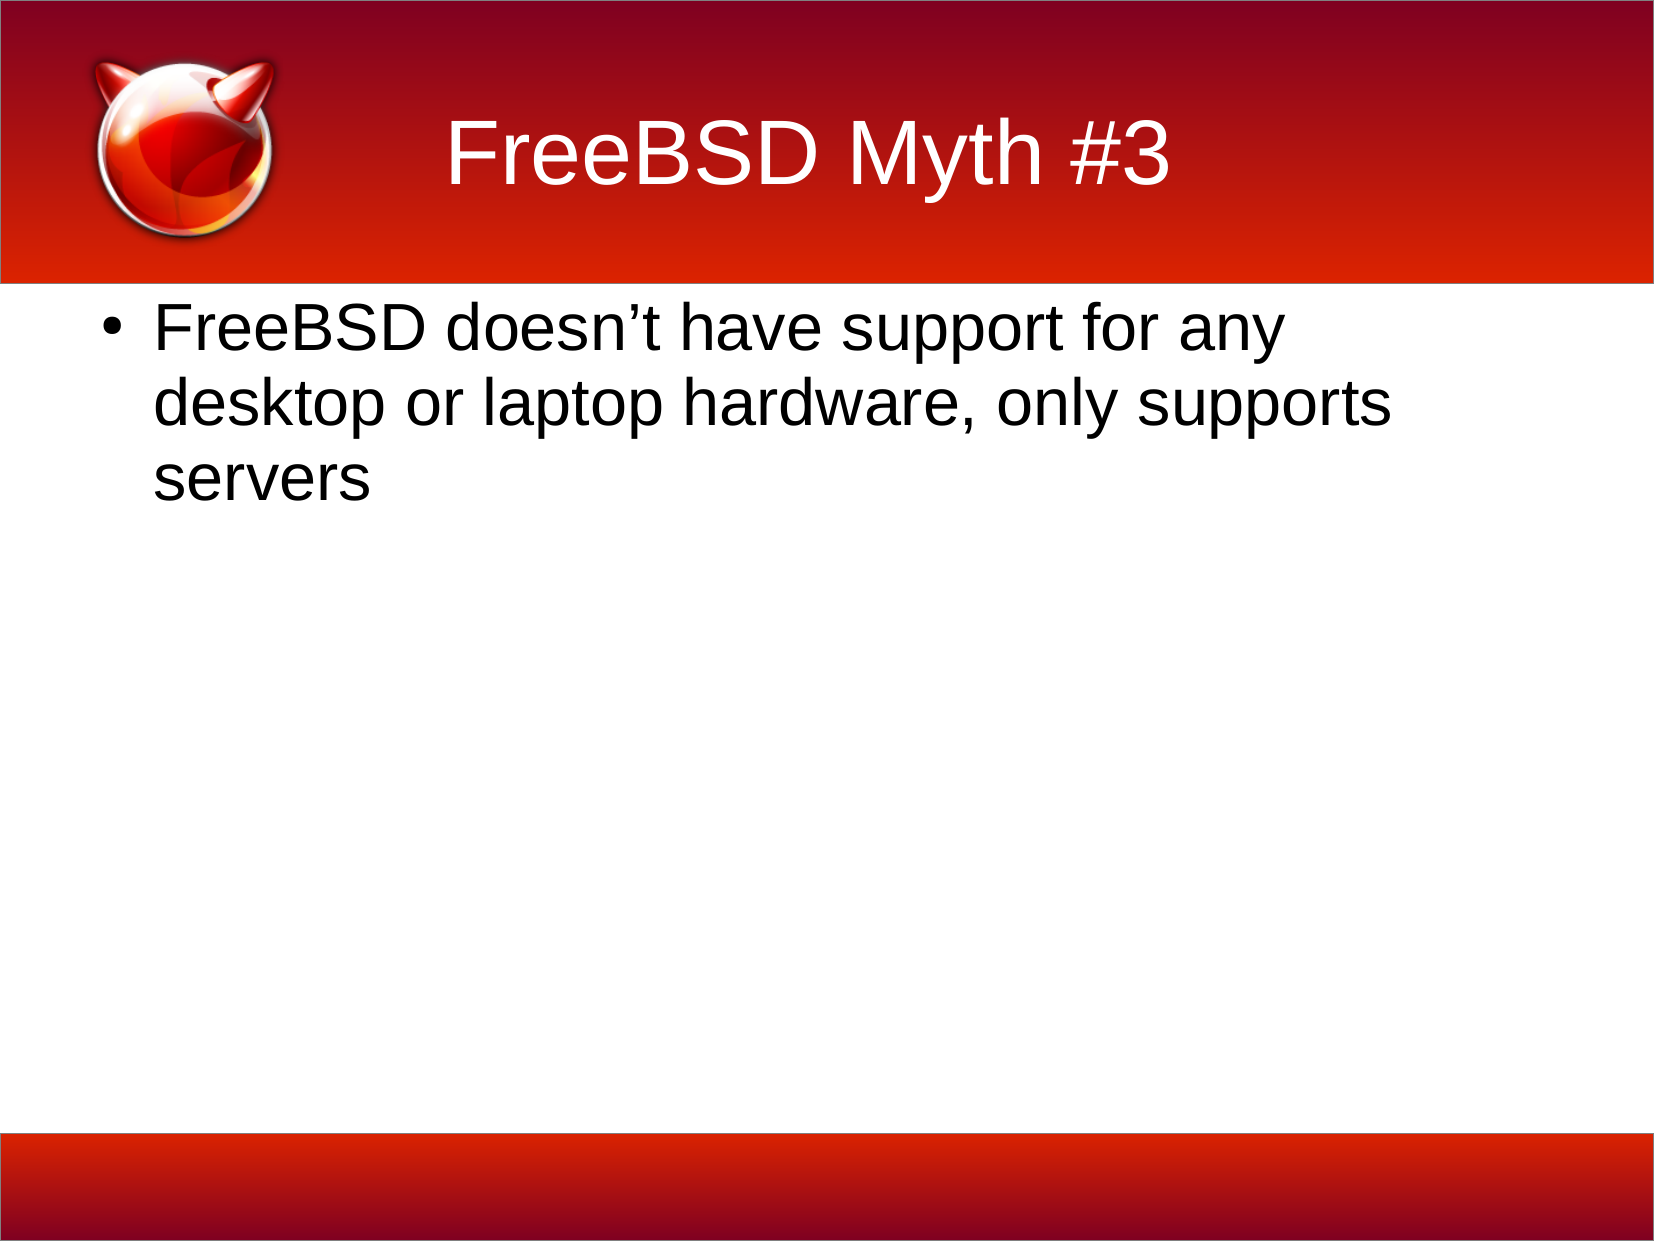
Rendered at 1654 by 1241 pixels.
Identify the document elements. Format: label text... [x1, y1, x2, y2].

list FreeBSD doesn’t have support for any desktop or laptop hardware, only supports servers [82, 290, 1538, 1010]
title FreeBSD Myth #3 [82, 49, 1536, 257]
